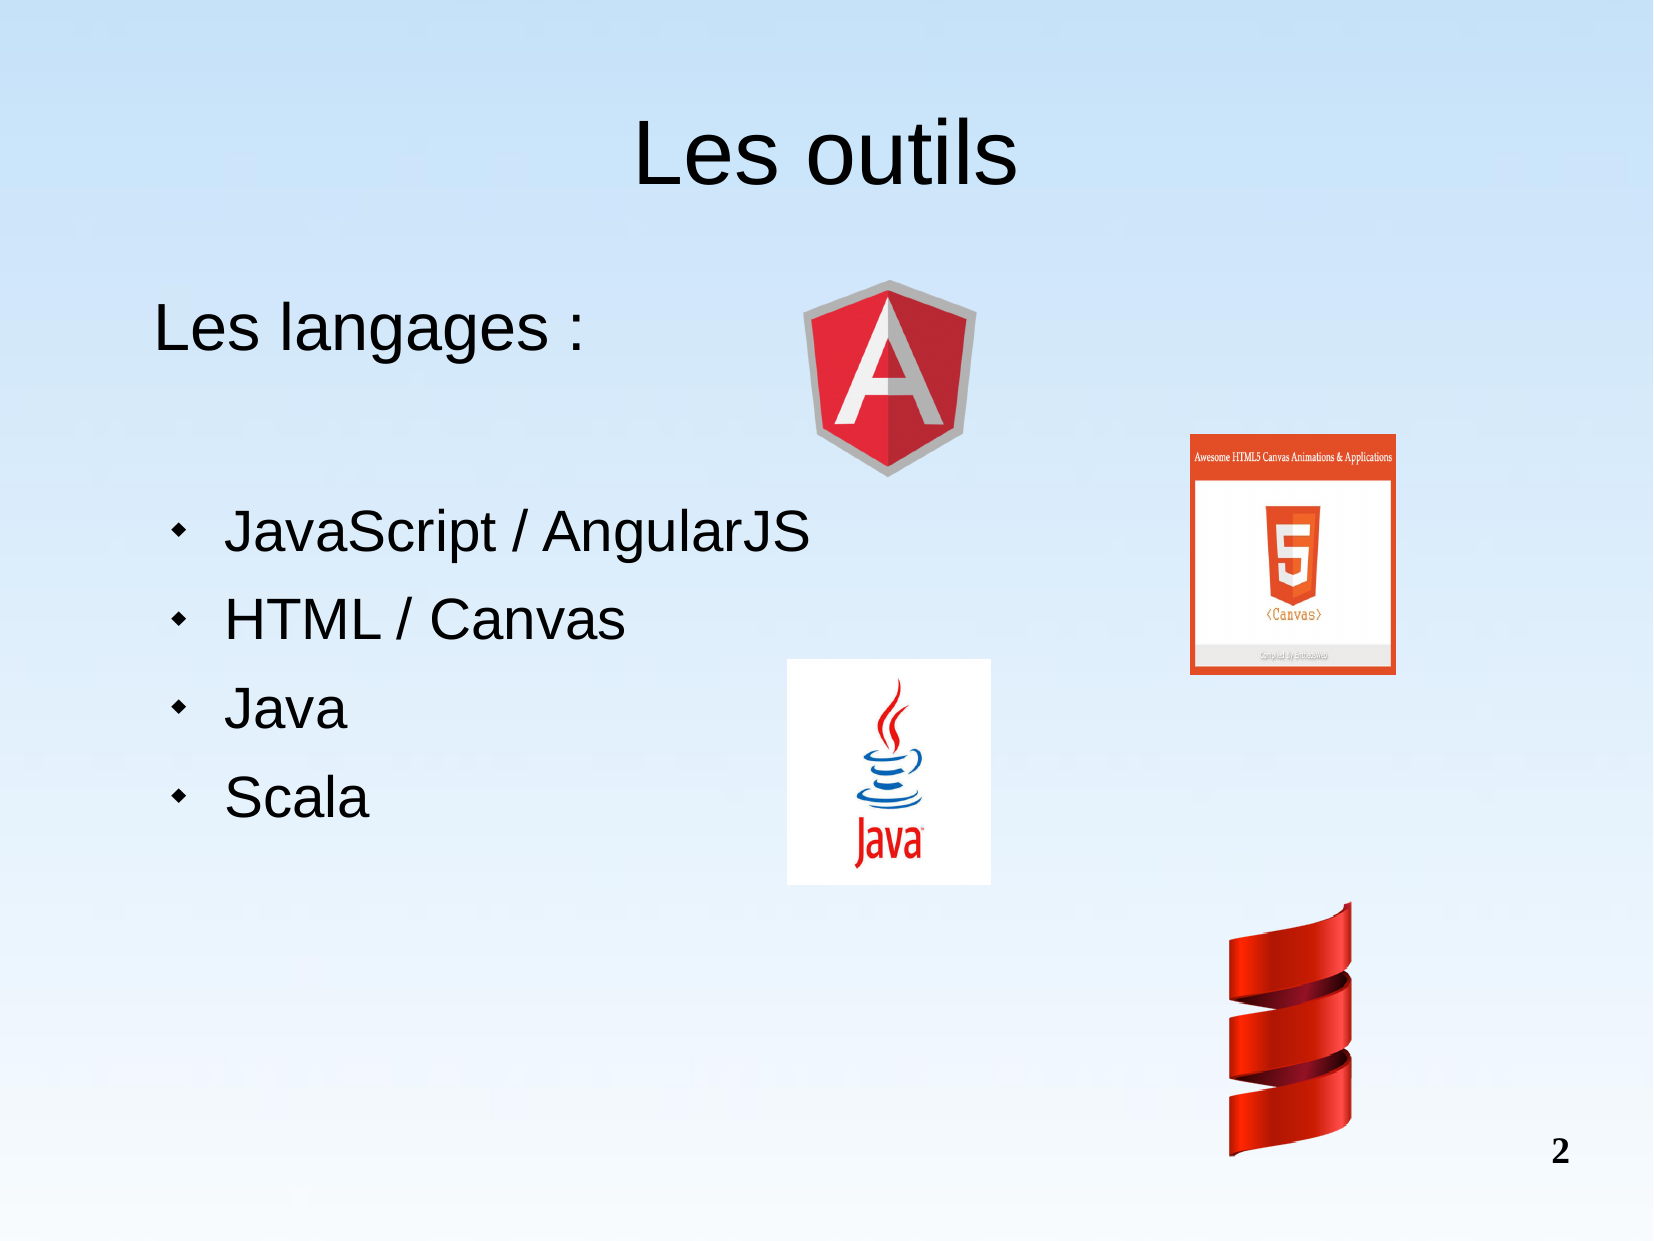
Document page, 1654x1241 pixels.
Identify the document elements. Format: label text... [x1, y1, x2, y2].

title Les outils [82, 49, 1571, 257]
list Les langages : JavaScript / AngularJS HTML / Canvas Java Scala [82, 290, 1571, 1010]
picture [0, 0, 1654, 1241]
